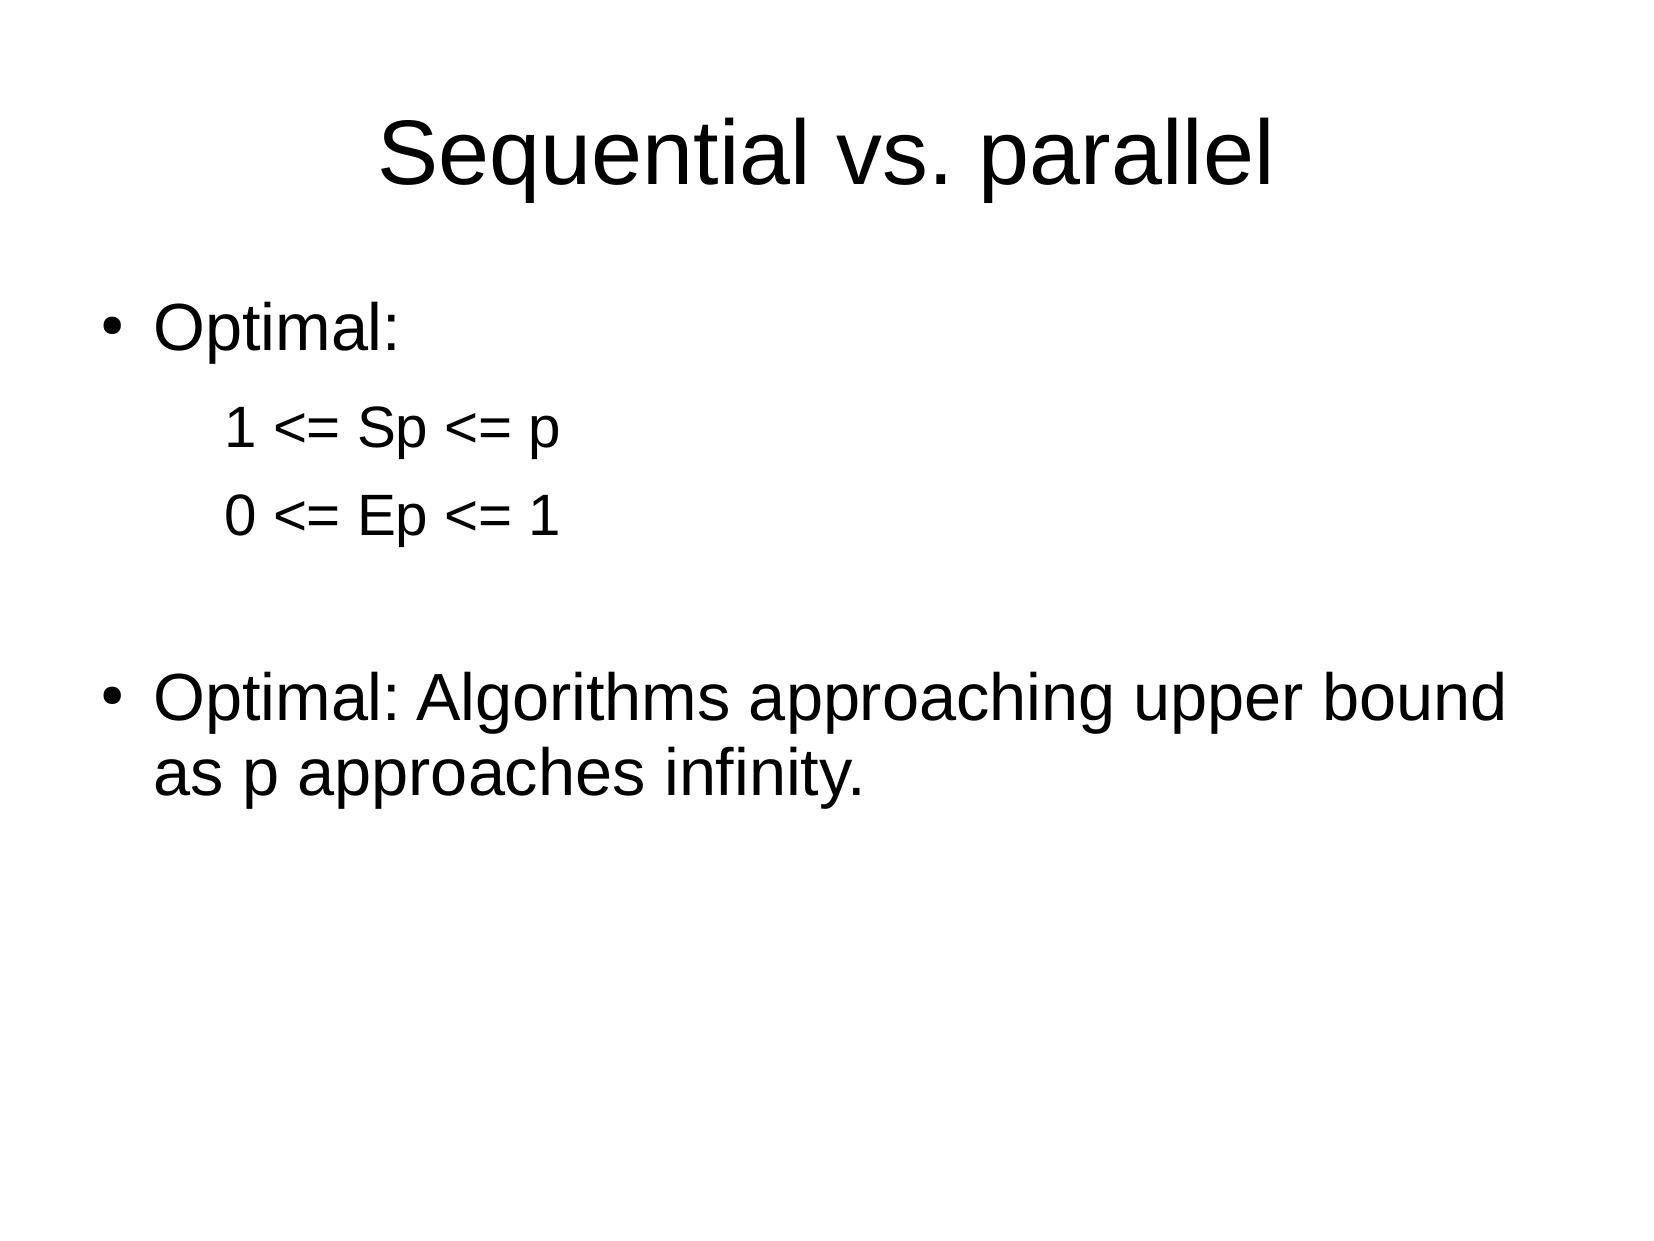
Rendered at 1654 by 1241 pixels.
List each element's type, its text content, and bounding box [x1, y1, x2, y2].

title Sequential vs. parallel [82, 56, 1571, 250]
list Optimal: 1 <= Sp <= p 0 <= Ep <= 1 Optimal: Algorithms approaching upper bound as p approaches infinity. [82, 290, 1571, 1094]
